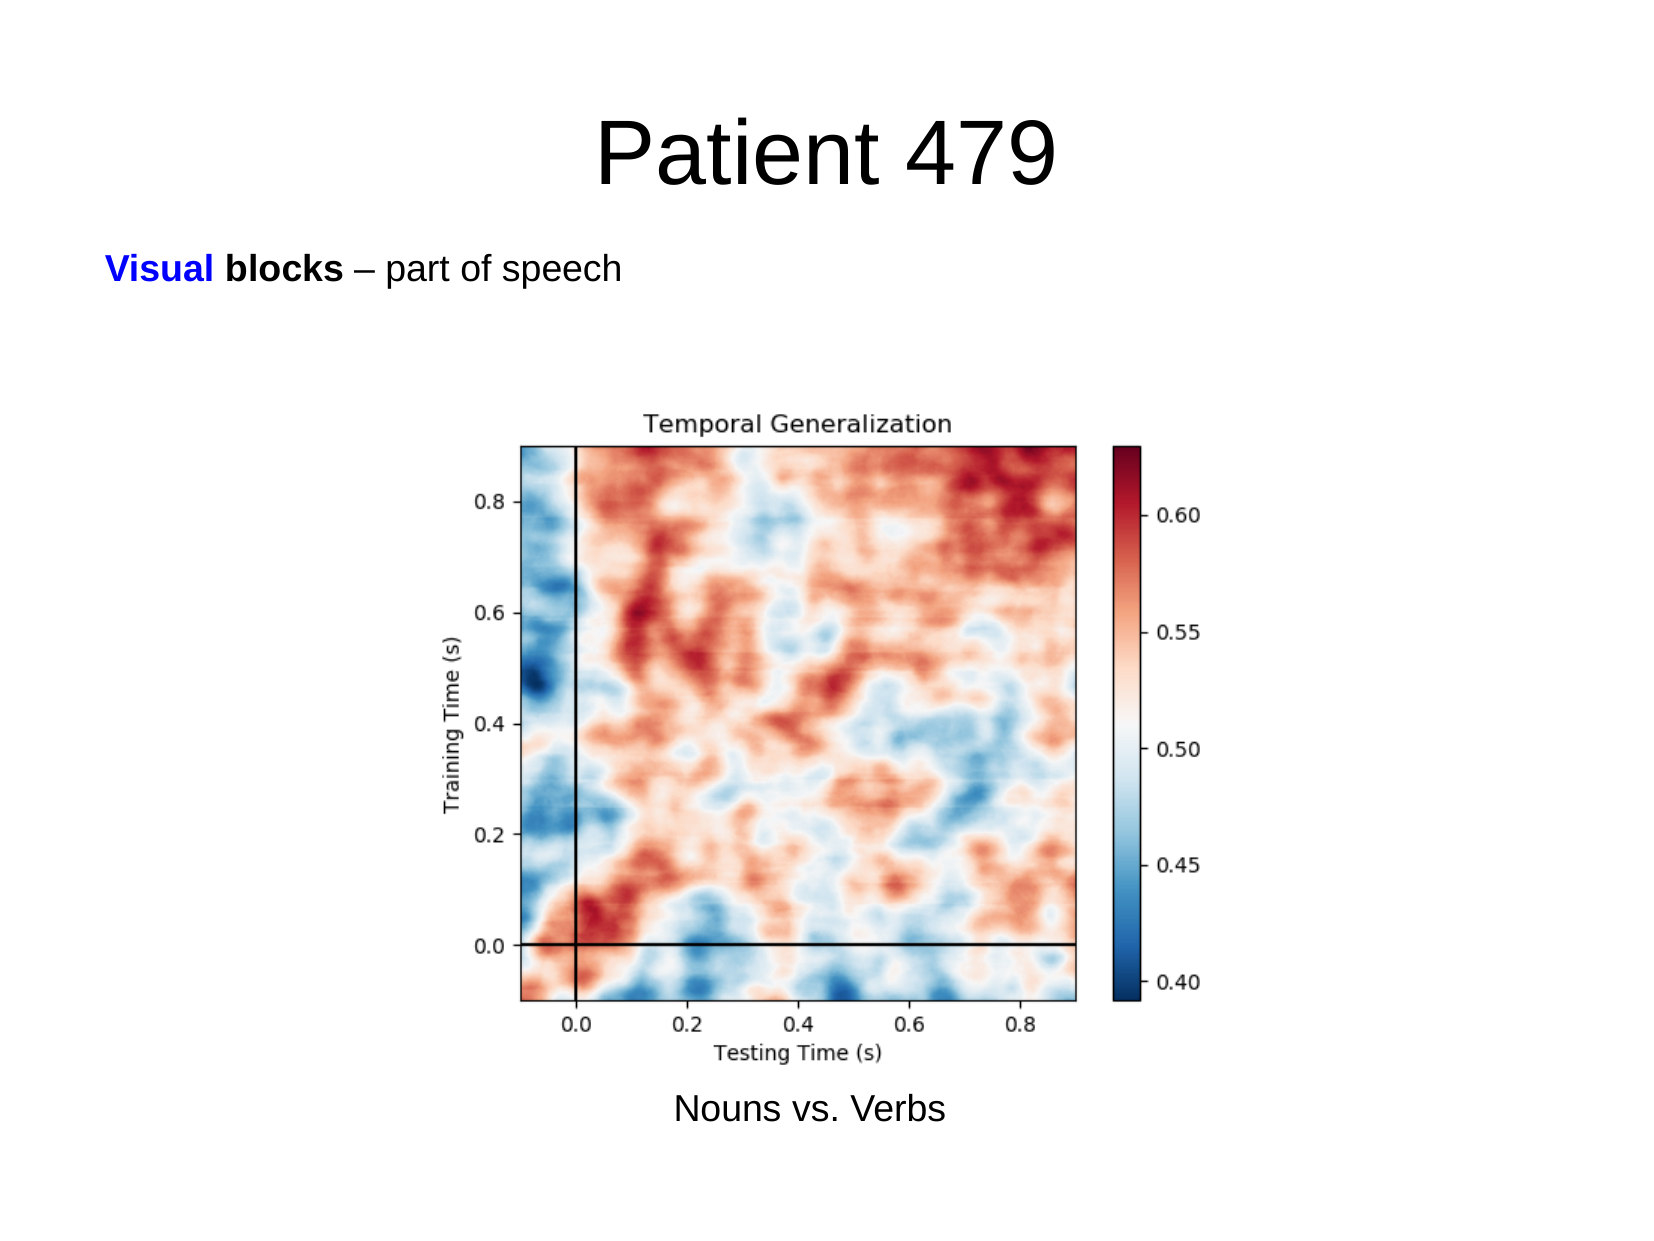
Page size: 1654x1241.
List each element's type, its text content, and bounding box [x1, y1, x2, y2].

picture [360, 359, 1320, 1080]
text_box Nouns vs. Verbs [525, 1080, 1096, 1179]
text_box Visual blocks – part of speech [90, 240, 871, 339]
title Patient 479 [82, 49, 1571, 257]
